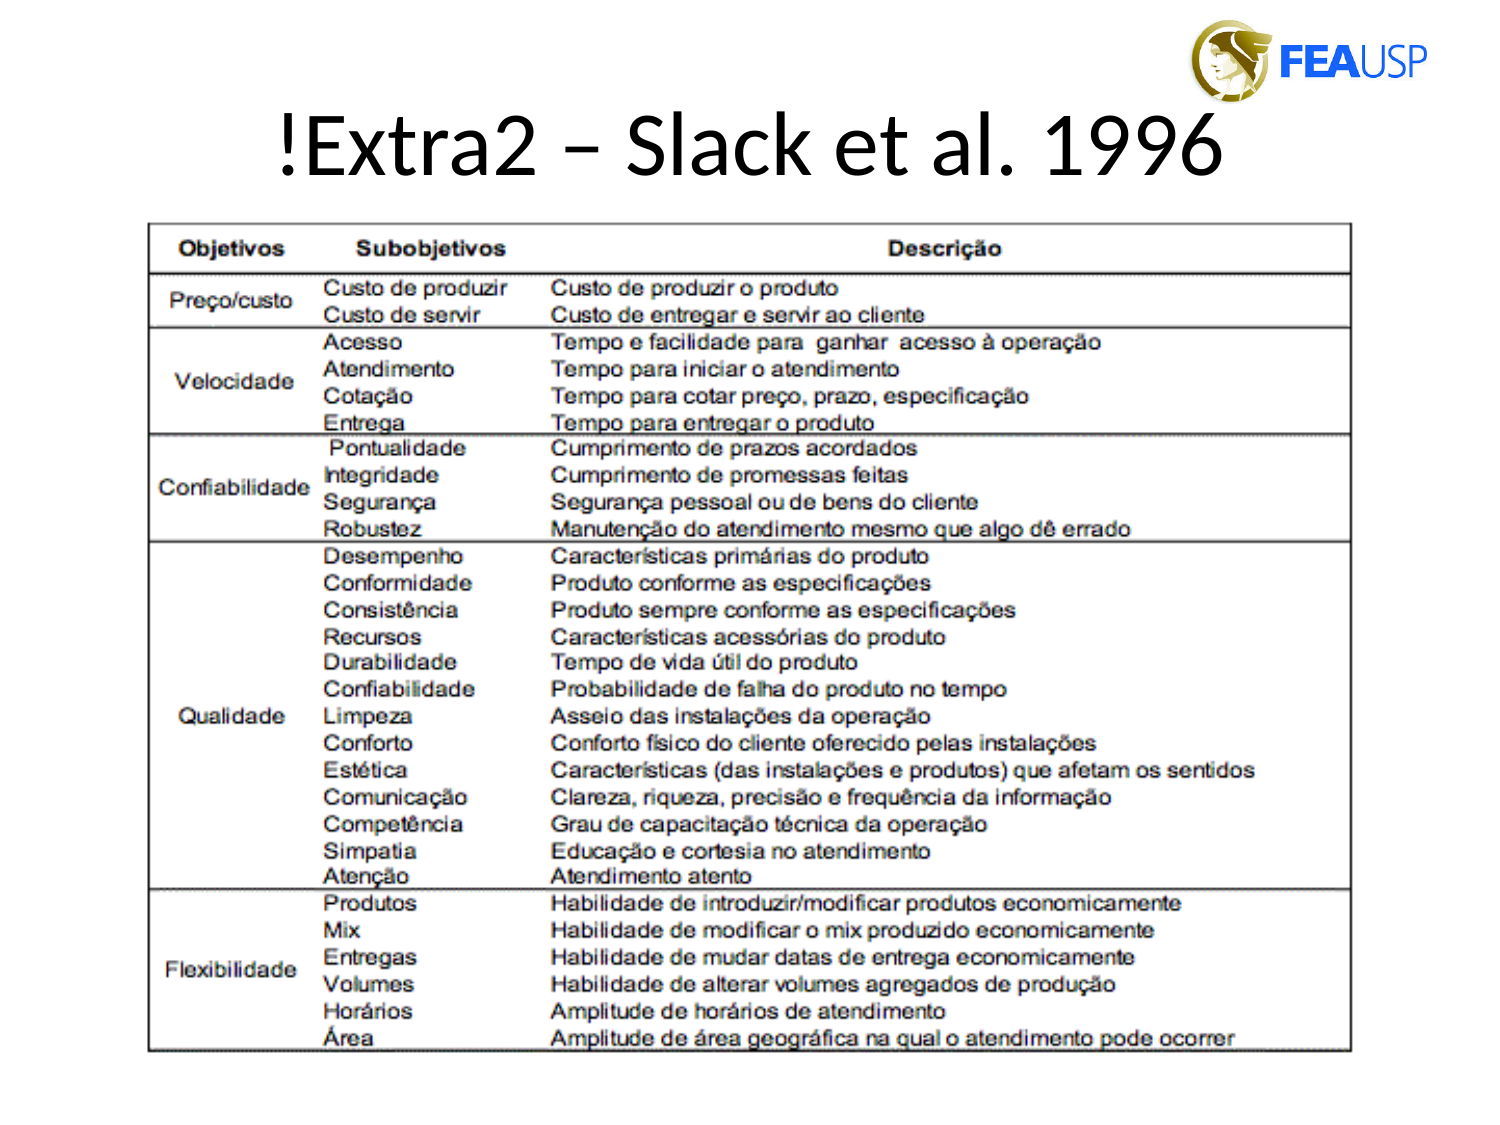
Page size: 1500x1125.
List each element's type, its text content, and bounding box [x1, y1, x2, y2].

picture [142, 215, 1365, 1063]
picture [1187, 19, 1427, 105]
title !Extra2 – Slack et al. 1996 [75, 45, 1425, 233]
